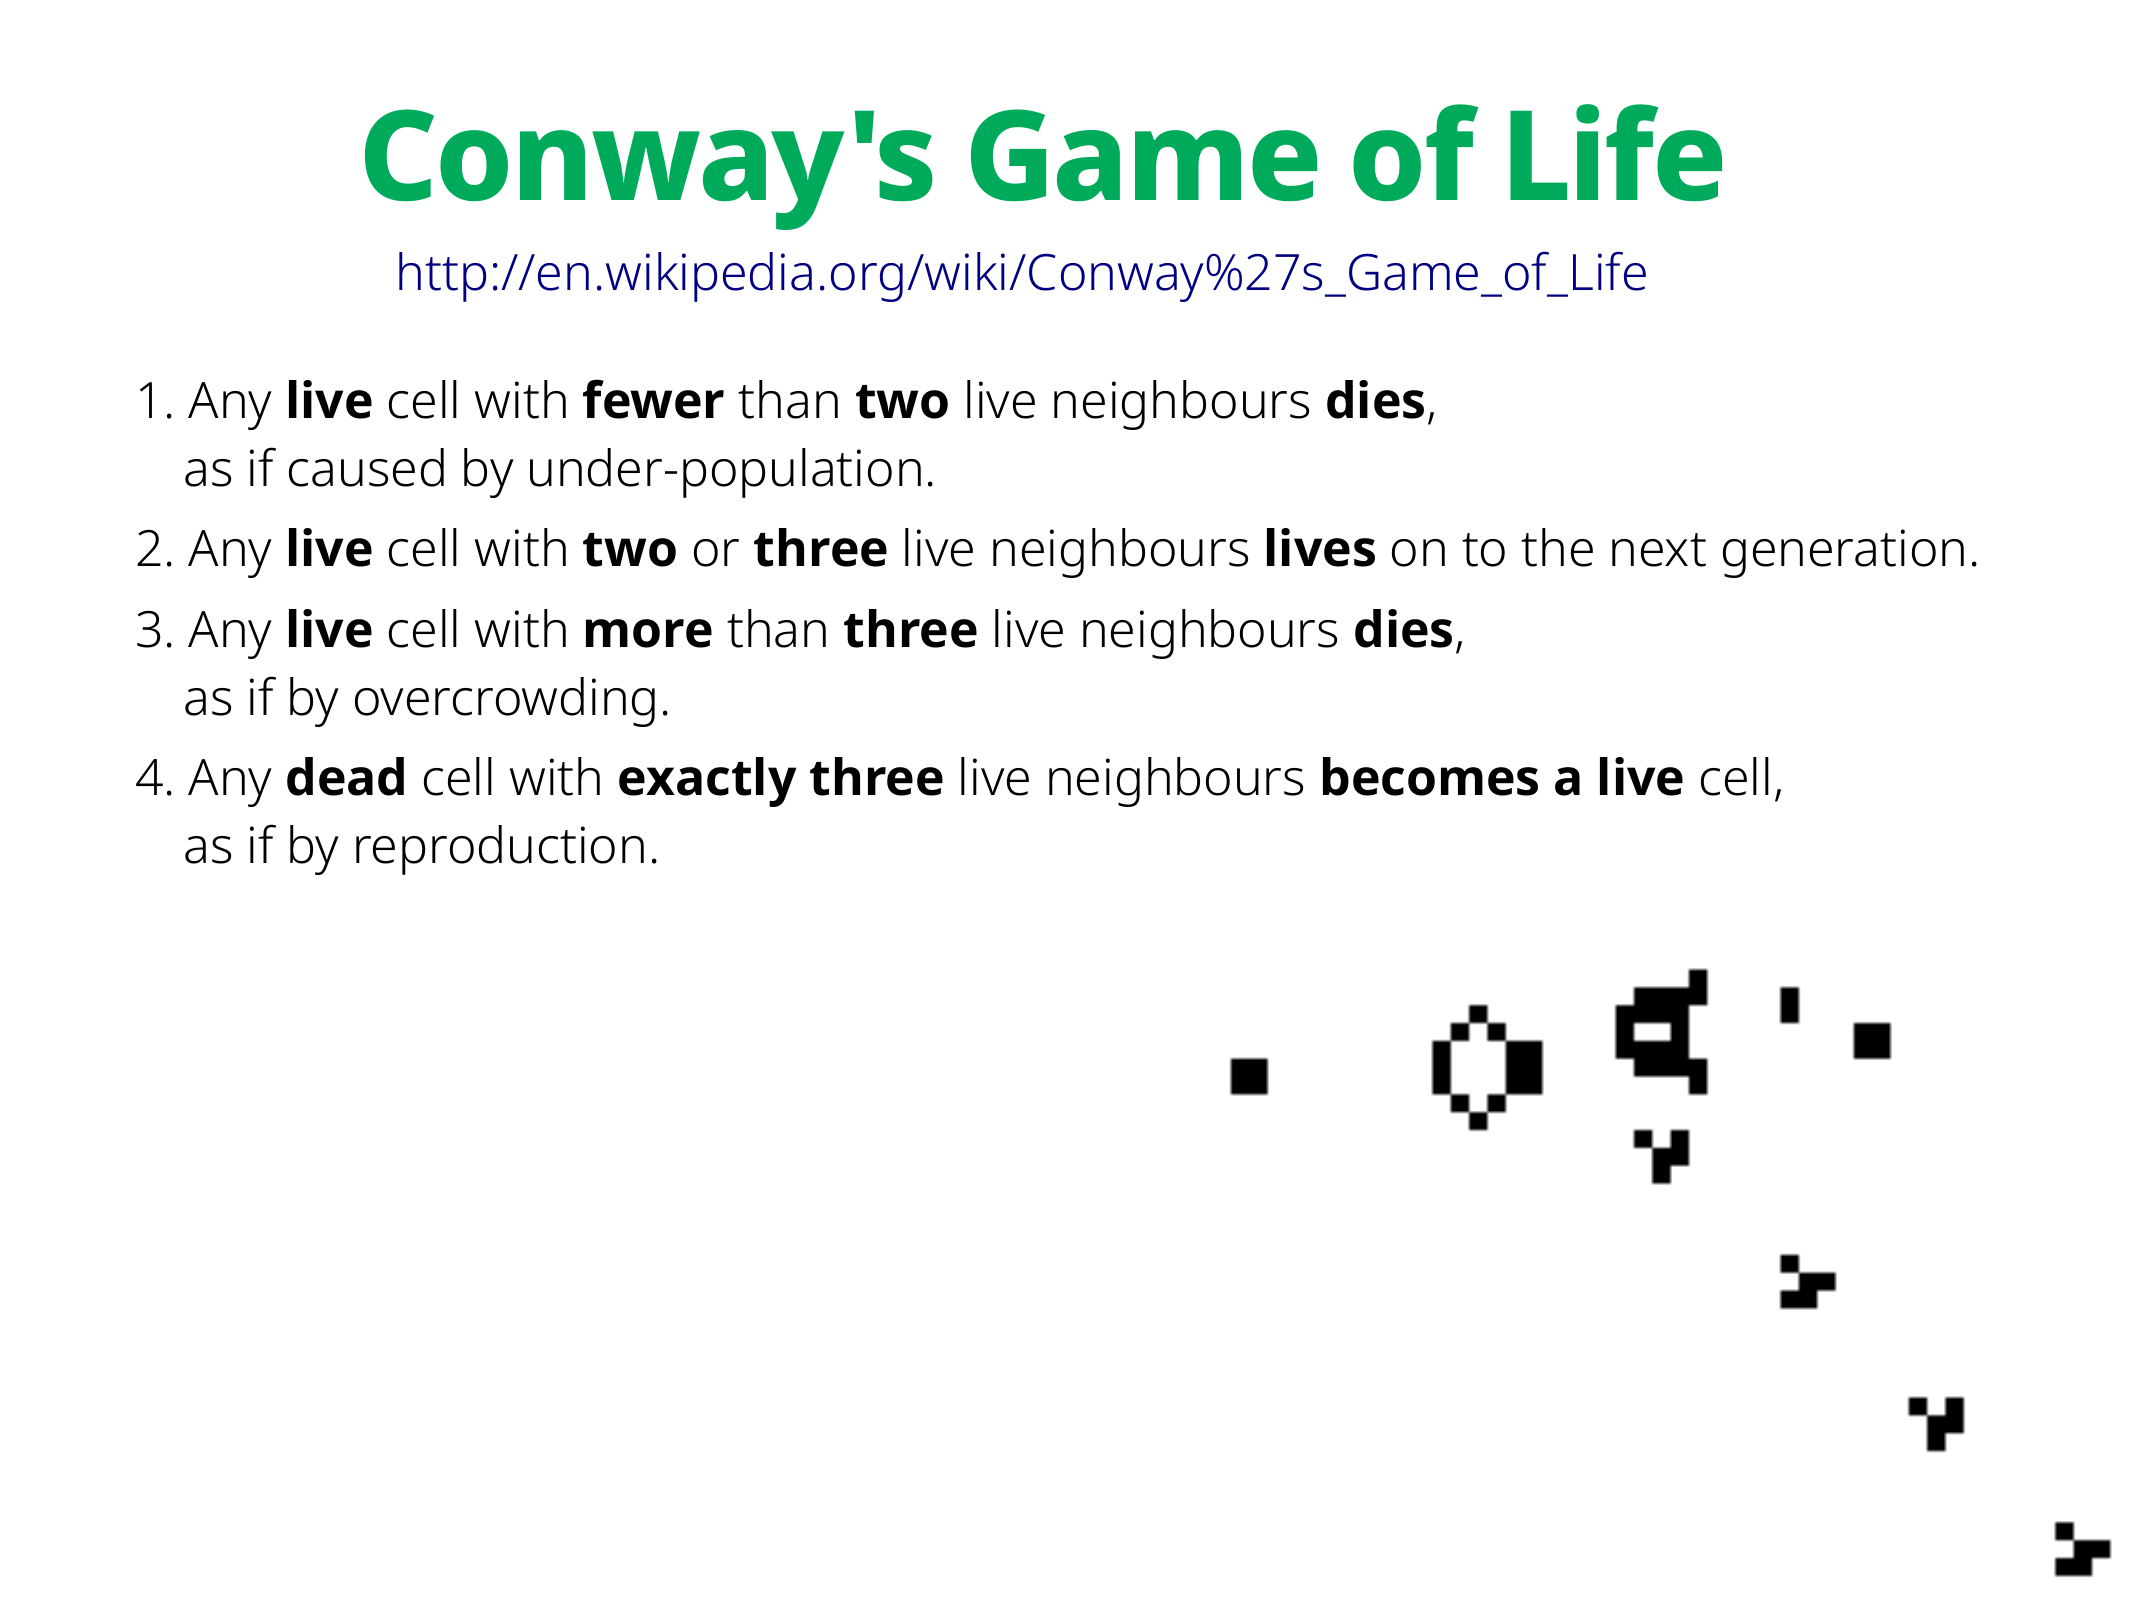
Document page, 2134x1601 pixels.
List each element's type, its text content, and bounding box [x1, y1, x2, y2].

picture [1214, 953, 2130, 1595]
title Conway's Game of Life [60, 75, 2086, 256]
text_box Any live cell with fewer than two live neighbours dies, as if caused by under-population. Any live cell with two or three live neighbours lives on to the next generation. Any live cell with more than three live neighbours dies, as if by overcrowding. Any dead cell with exactly three live neighbours becomes a live cell, as if by reproduction. [60, 289, 2086, 1191]
text_box http://en.wikipedia.org/wiki/Conway%27s_Game_of_Life [279, 161, 1774, 380]
